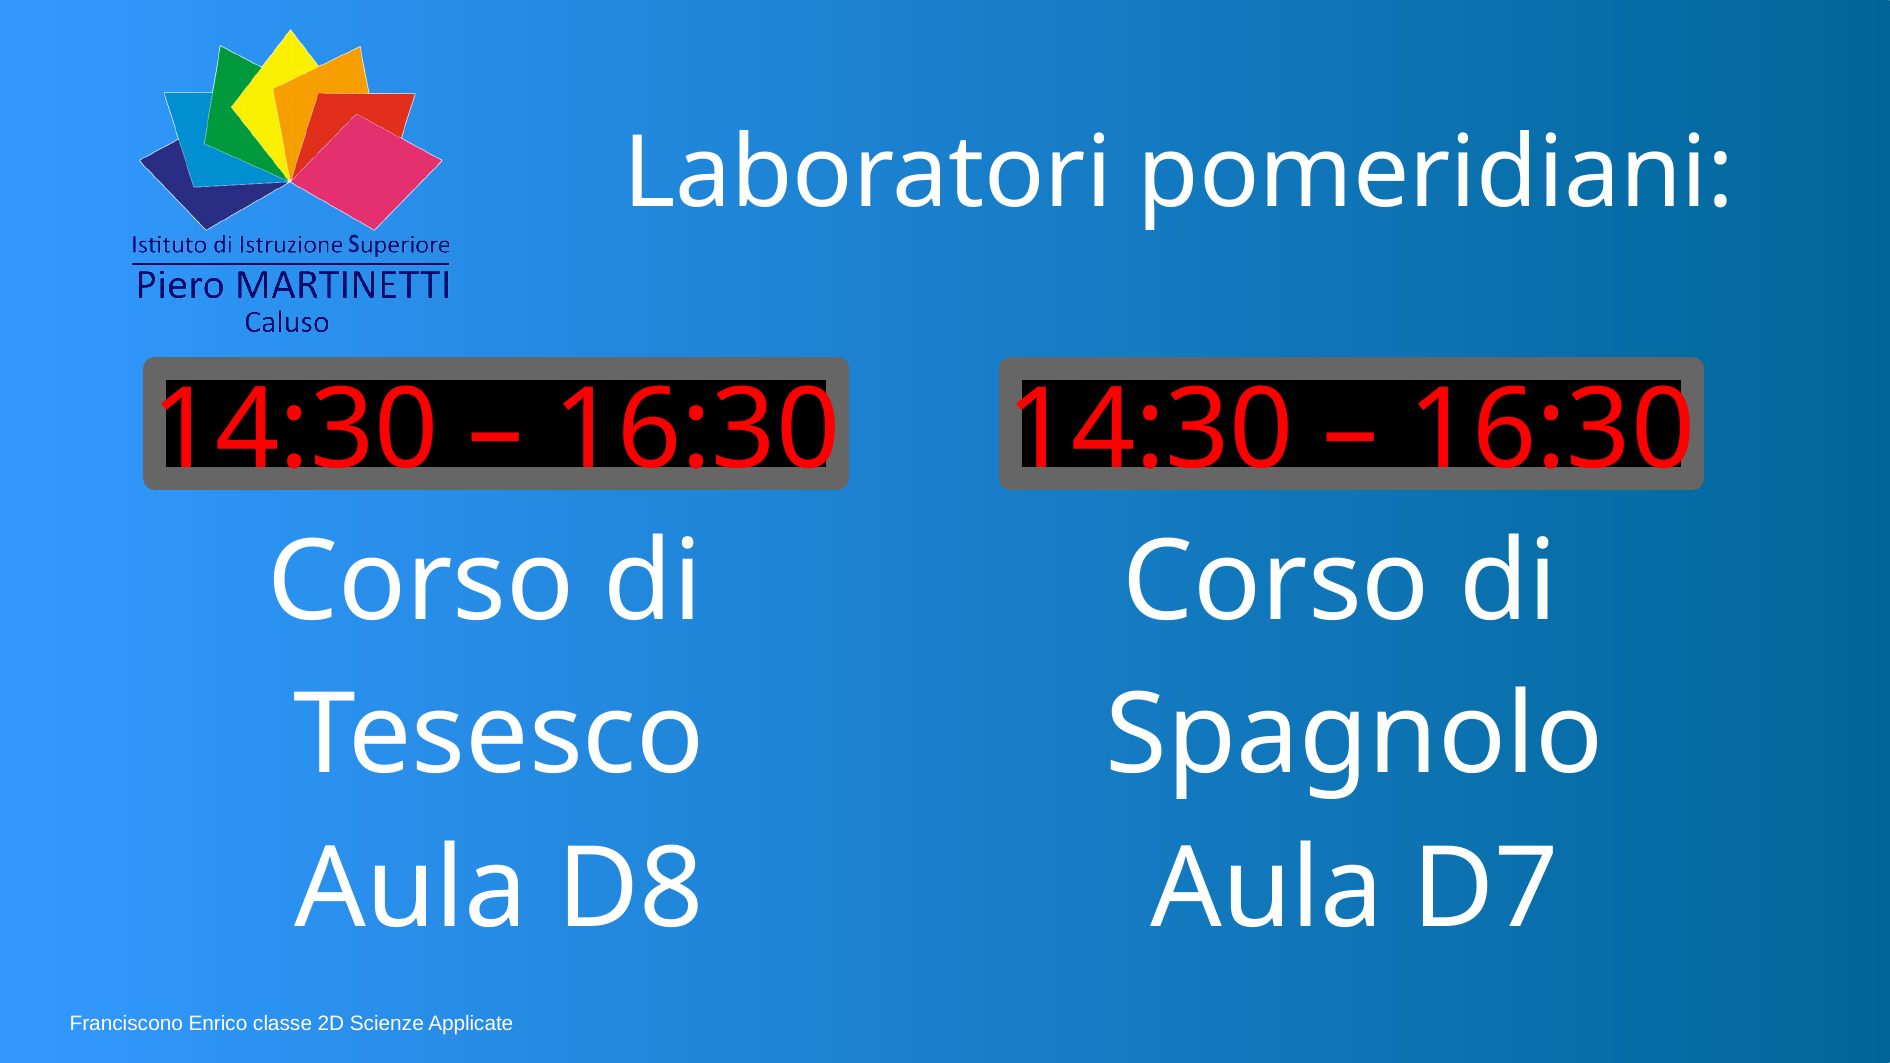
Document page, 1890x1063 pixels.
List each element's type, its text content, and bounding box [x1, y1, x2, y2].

text_box Corso di Tesesco Aula D8 [0, 491, 607, 1042]
text_box Corso di Spagnolo Aula D7 [607, 491, 1890, 1042]
picture [0, 23, 591, 355]
text_box 14:30 – 16:30 [154, 368, 838, 479]
text_box Laboratori pomeridiani: [591, 91, 1861, 338]
text_box Franciscono Enrico classe 2D Scienze Applicate [54, 1004, 628, 1063]
text_box 14:30 – 16:30 [1010, 368, 1693, 479]
